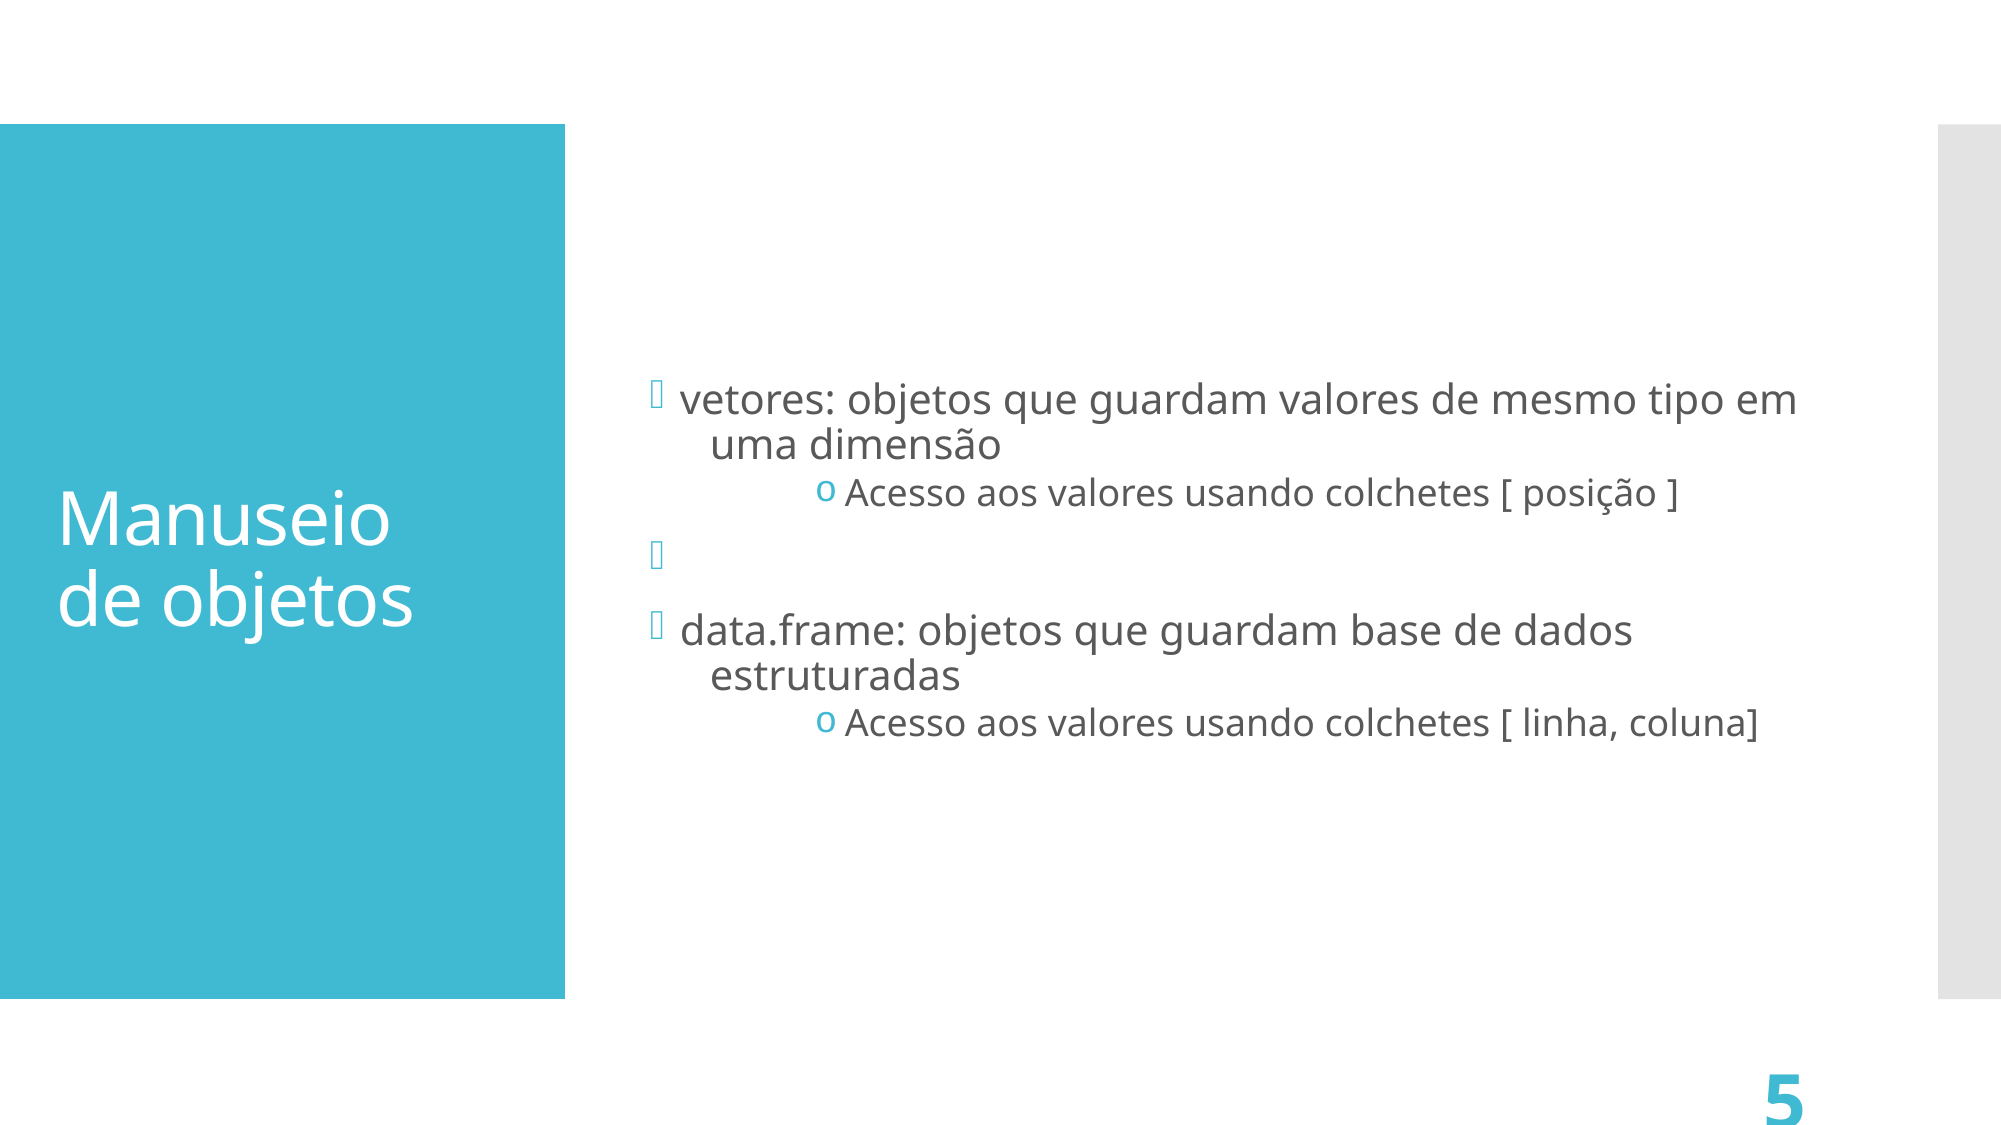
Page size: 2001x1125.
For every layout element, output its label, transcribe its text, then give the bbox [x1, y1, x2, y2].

list vetores: objetos que guardam valores de mesmo tipo em uma dimensão Acesso aos valores usando colchetes [ posição ] data.frame: objetos que guardam base de dados estruturadas Acesso aos valores usando colchetes [ linha, coluna] [634, 141, 1835, 982]
text_box [1748, 1045, 2000, 1106]
title Manuseio de objetos [41, 184, 526, 940]
